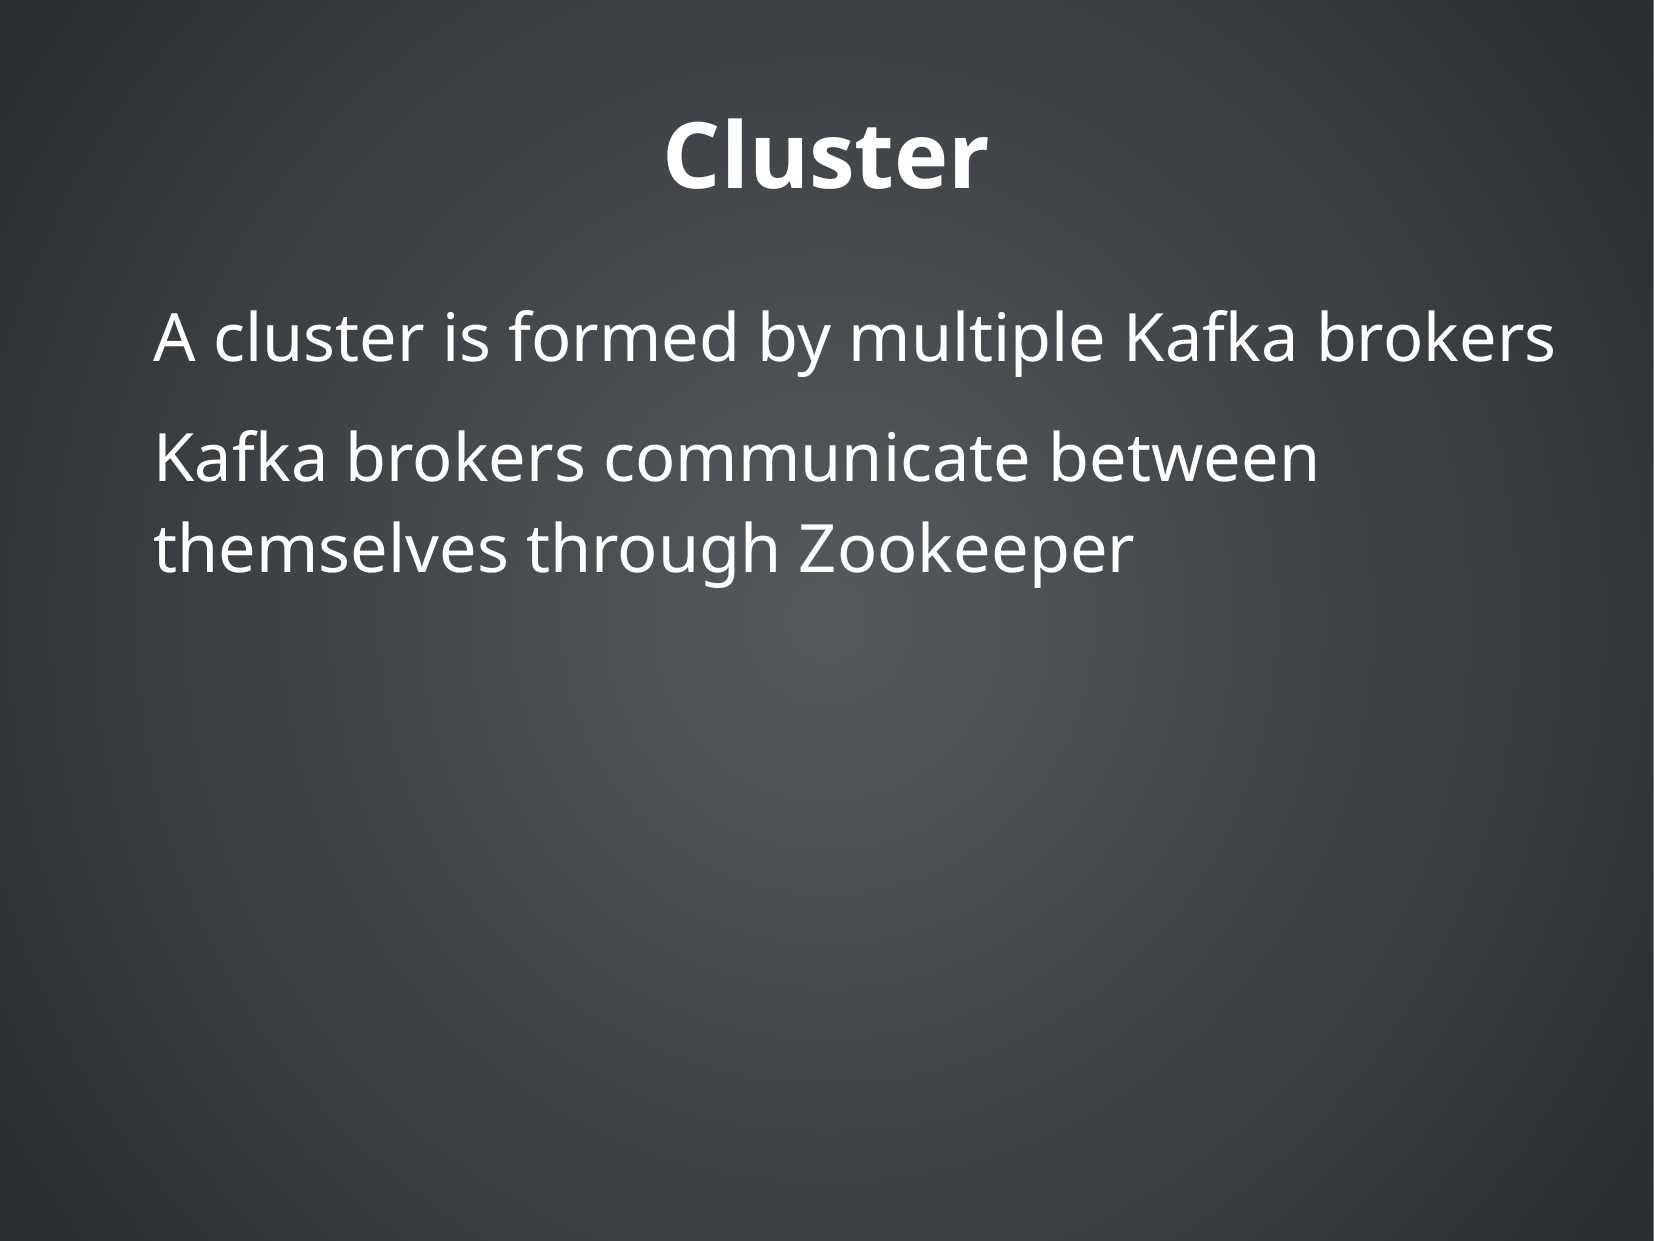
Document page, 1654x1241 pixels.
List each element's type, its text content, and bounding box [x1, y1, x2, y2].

picture [0, 0, 1654, 1241]
list A cluster is formed by multiple Kafka brokers Kafka brokers communicate between themselves through Zookeeper [82, 290, 1571, 1109]
title Cluster [82, 49, 1571, 257]
